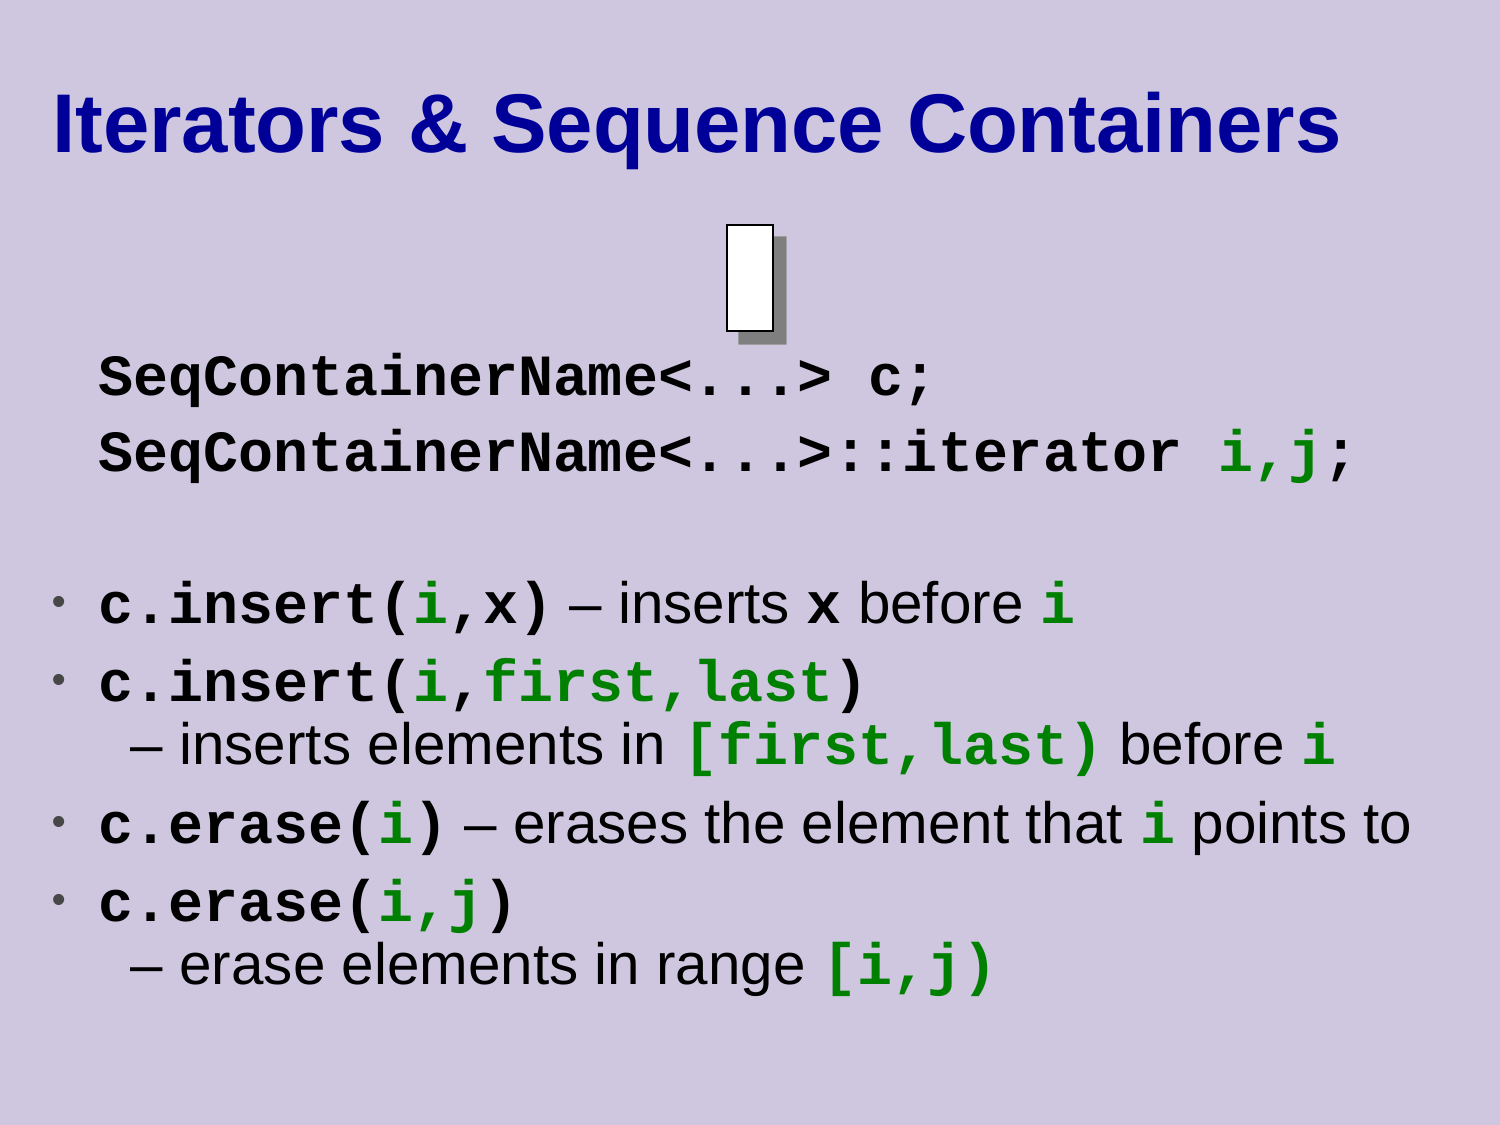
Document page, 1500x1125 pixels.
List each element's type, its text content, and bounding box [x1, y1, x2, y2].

title Iterators & Sequence Containers [37, 17, 1468, 220]
list SeqContainerName<...> c; SeqContainerName<...>::iterator i,j; c.insert(i,x) – inserts x before i c.insert(i,first,last) – inserts elements in [first,last) before i c.erase(i) – erases the element that i points to c.erase(i,j) – erase elements in range [i,j) [36, 179, 1440, 1125]
